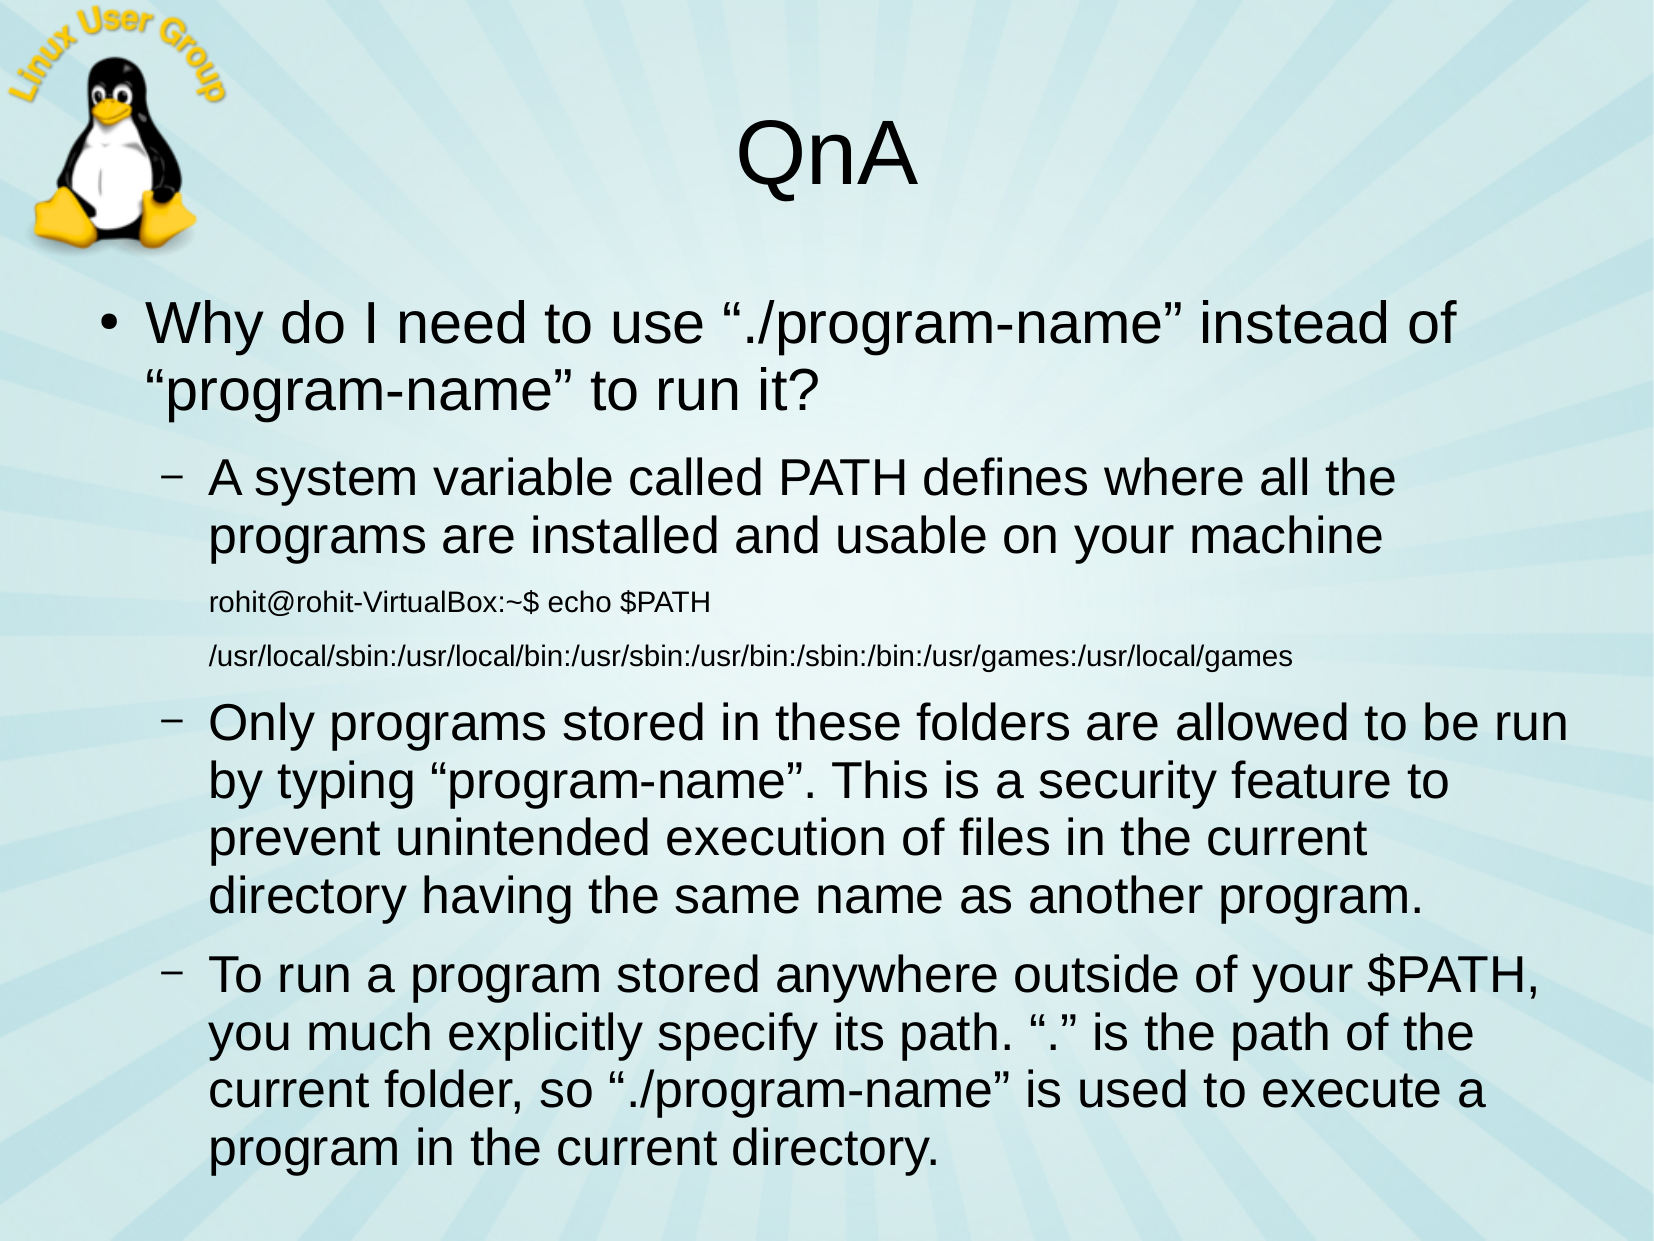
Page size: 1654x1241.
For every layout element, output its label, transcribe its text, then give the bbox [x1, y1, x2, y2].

title QnA [82, 49, 1571, 257]
list Why do I need to use “./program-name” instead of “program-name” to run it? A system variable called PATH defines where all the programs are installed and usable on your machine rohit@rohit-VirtualBox:~$ echo $PATH /usr/local/sbin:/usr/local/bin:/usr/sbin:/usr/bin:/sbin:/bin:/usr/games:/usr/local/games Only programs stored in these folders are allowed to be run by typing “program-name”. This is a security feature to prevent unintended execution of files in the current directory having the same name as another program. To run a program stored anywhere outside of your $PATH, you much explicitly specify its path. “.” is the path of the current folder, so “./program-name” is used to execute a program in the current directory. [82, 290, 1571, 1190]
picture [0, 0, 1654, 1241]
